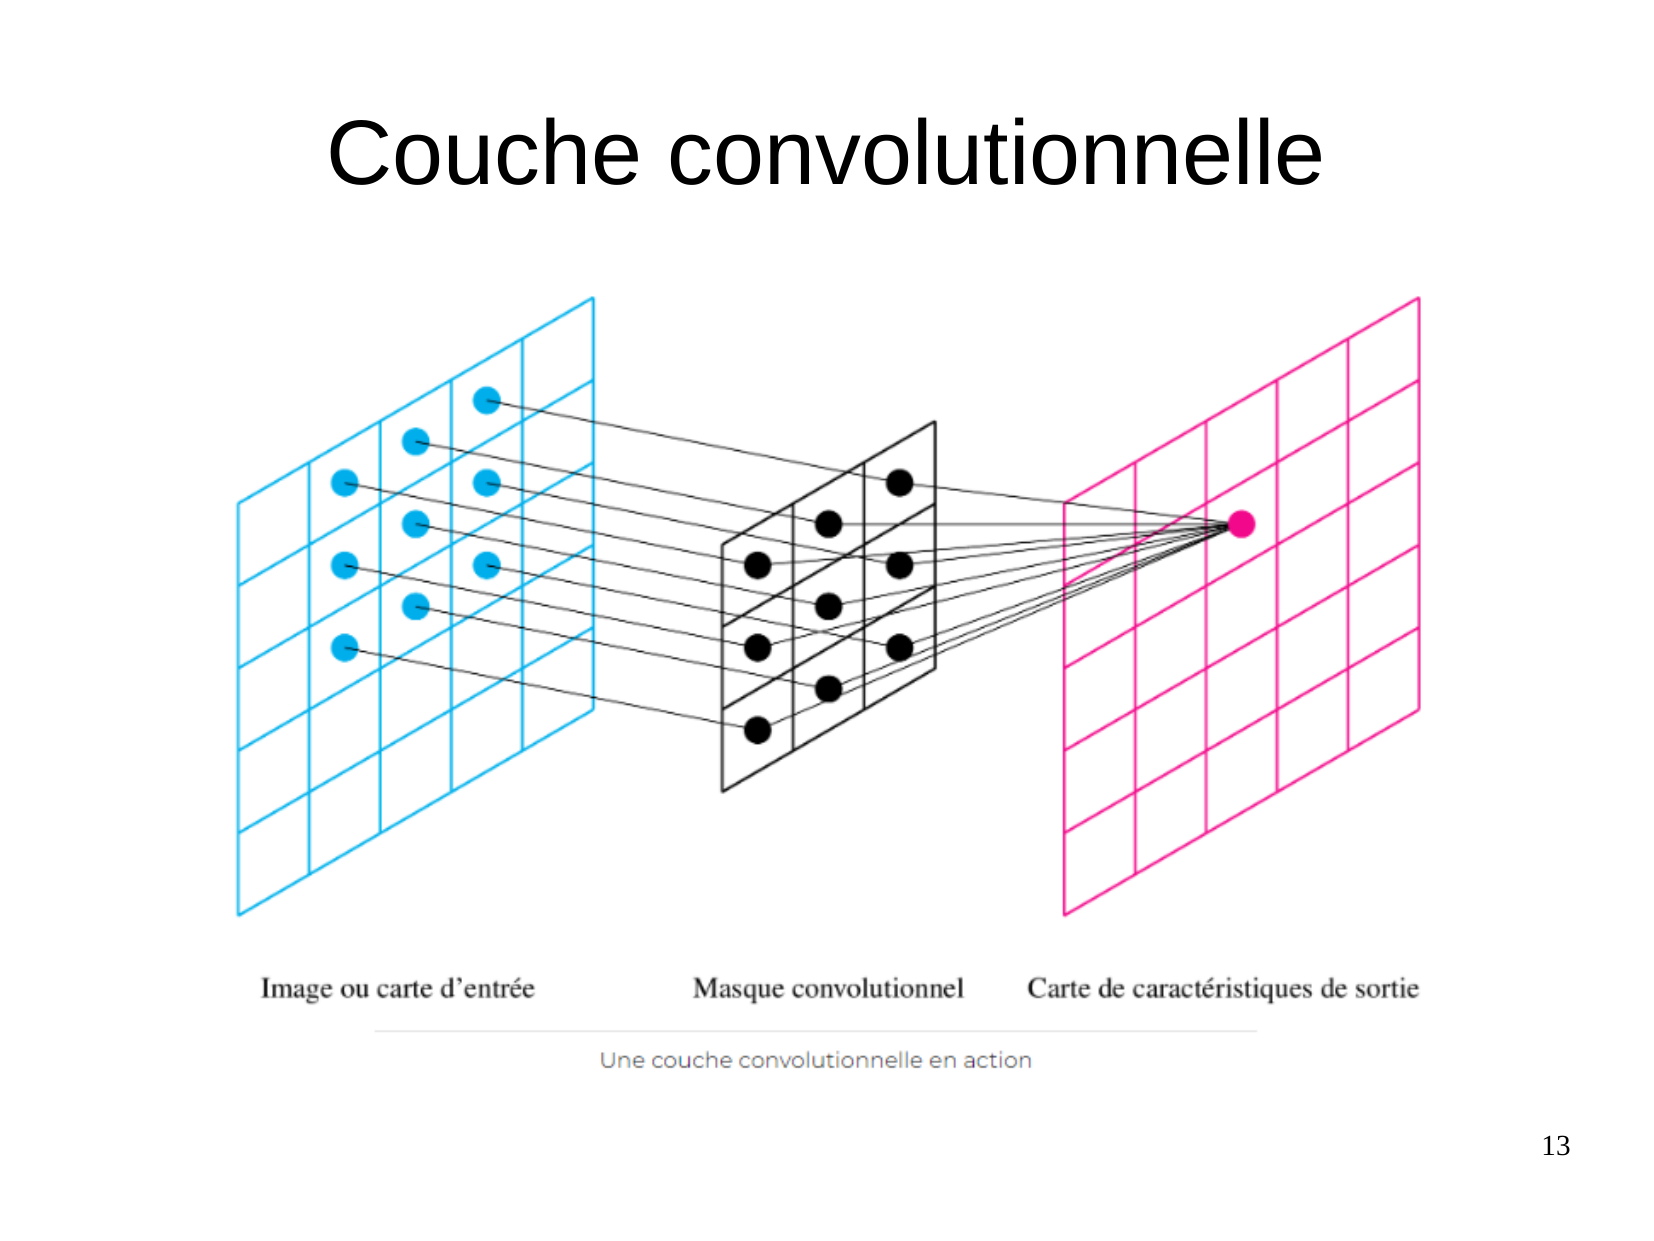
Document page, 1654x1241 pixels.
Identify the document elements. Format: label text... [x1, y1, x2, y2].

title Couche convolutionnelle [82, 49, 1571, 257]
picture [152, 290, 1501, 1109]
